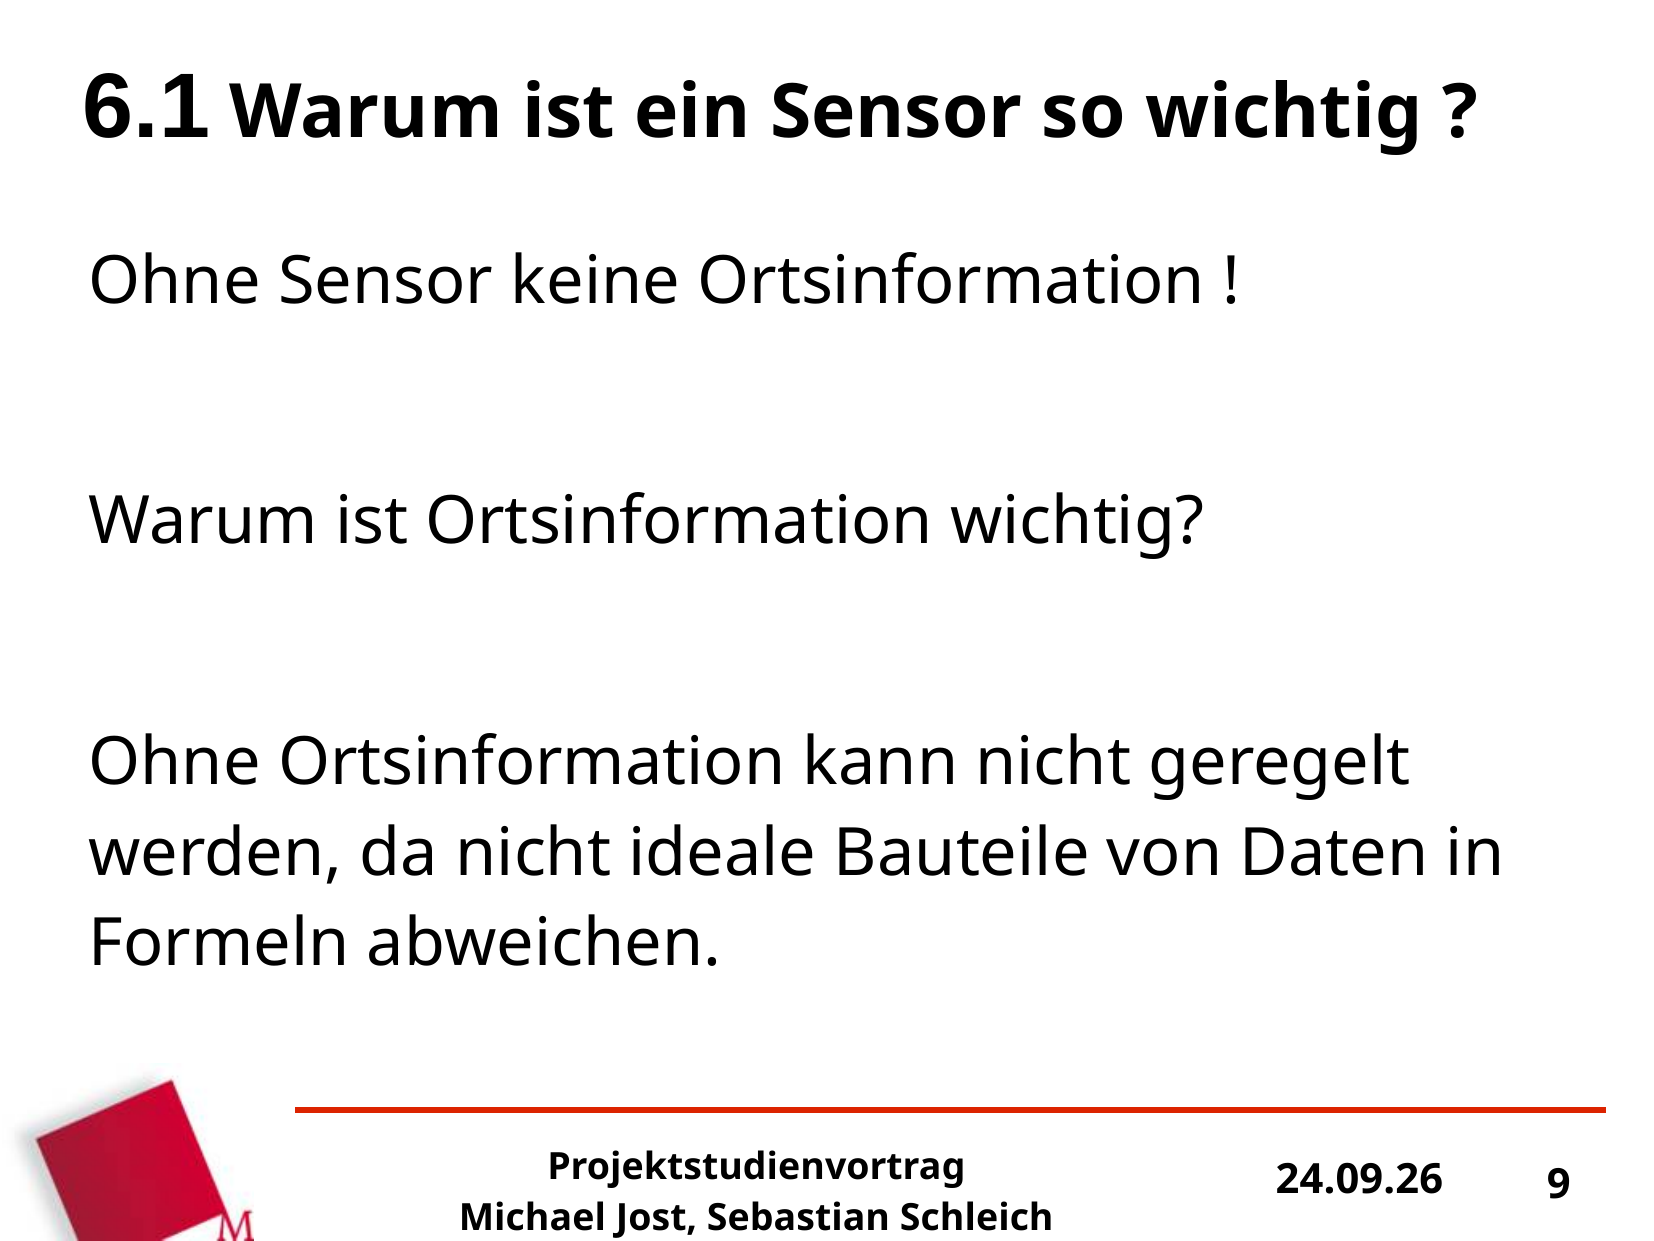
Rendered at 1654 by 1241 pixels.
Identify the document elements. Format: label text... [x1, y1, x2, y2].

picture [2, 1063, 254, 1241]
list Ohne Sensor keine Ortsinformation ! Warum ist Ortsinformation wichtig? Ohne Ortsinformation kann nicht geregelt werden, da nicht ideale Bauteile von Daten in Formeln abweichen. [88, 248, 1571, 969]
title 6.1 Warum ist ein Sensor so wichtig ? [82, 49, 1571, 166]
